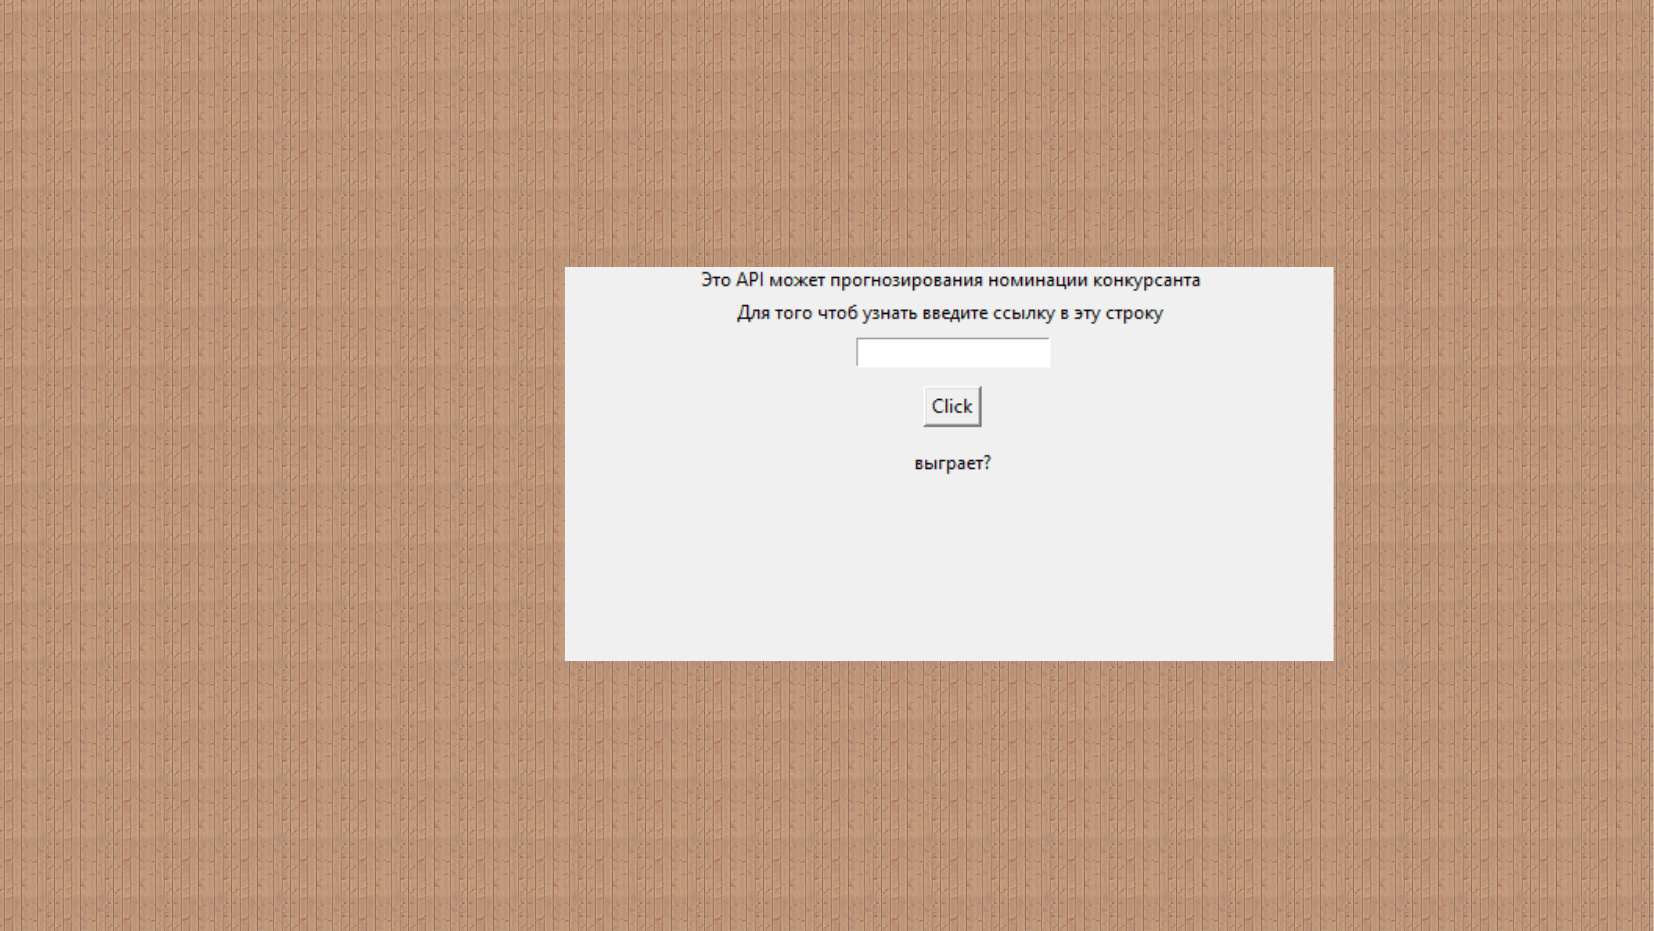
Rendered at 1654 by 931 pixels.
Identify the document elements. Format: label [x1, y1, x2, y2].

picture [0, 0, 1654, 931]
chart [328, 65, 1509, 809]
